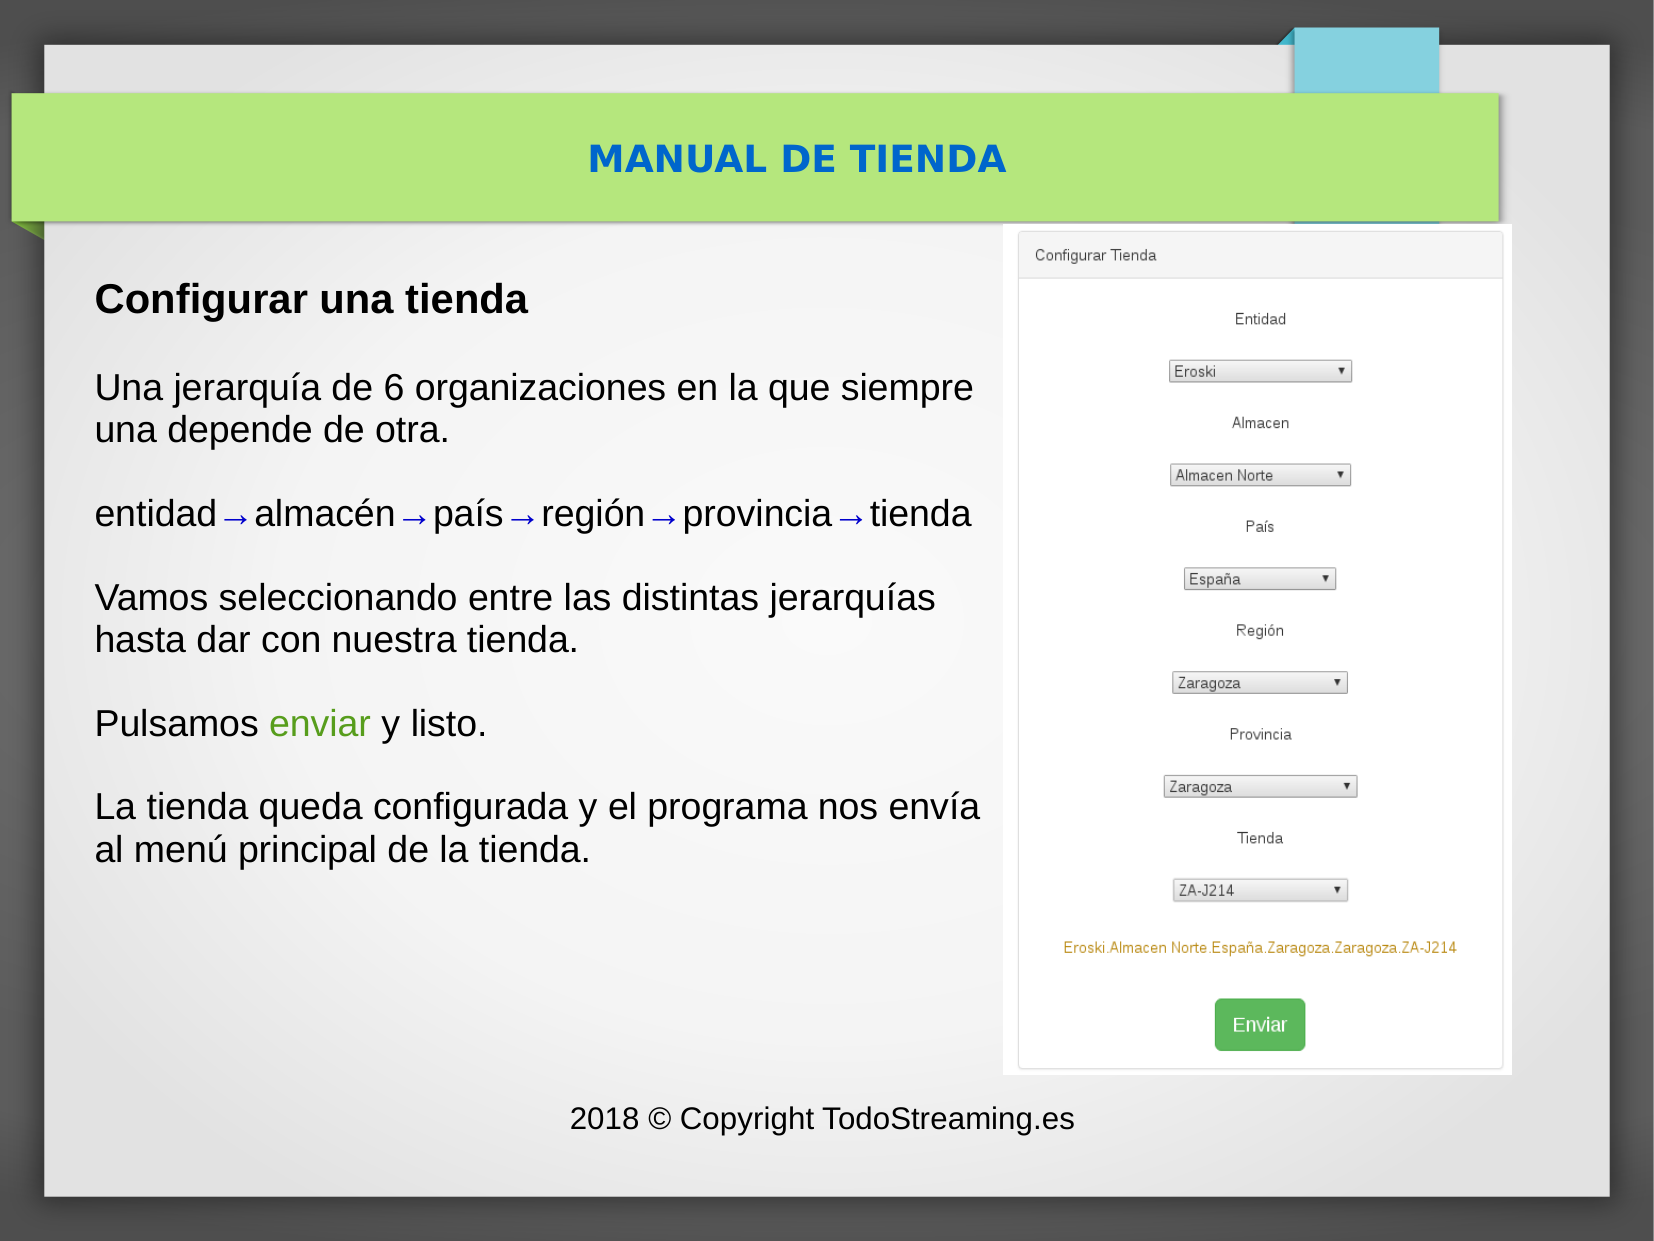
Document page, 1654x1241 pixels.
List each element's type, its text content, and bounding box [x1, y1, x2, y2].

text_box 2018 © Copyright TodoStreaming.es [555, 1094, 1099, 1146]
subtitle Una jerarquía de 6 organizaciones en la que siempre una depende de otra. entidad→almacén→país→región→provincia→tienda Vamos seleccionando entre las distintas jerarquías hasta dar con nuestra tienda. Pulsamos enviar y listo. La tienda queda configurada y el programa nos envía al menú principal de la tienda. [94, 345, 981, 976]
text_box Configurar una tienda [94, 266, 709, 331]
title MANUAL DE TIENDA [437, 118, 1158, 201]
picture [0, 0, 1654, 1241]
